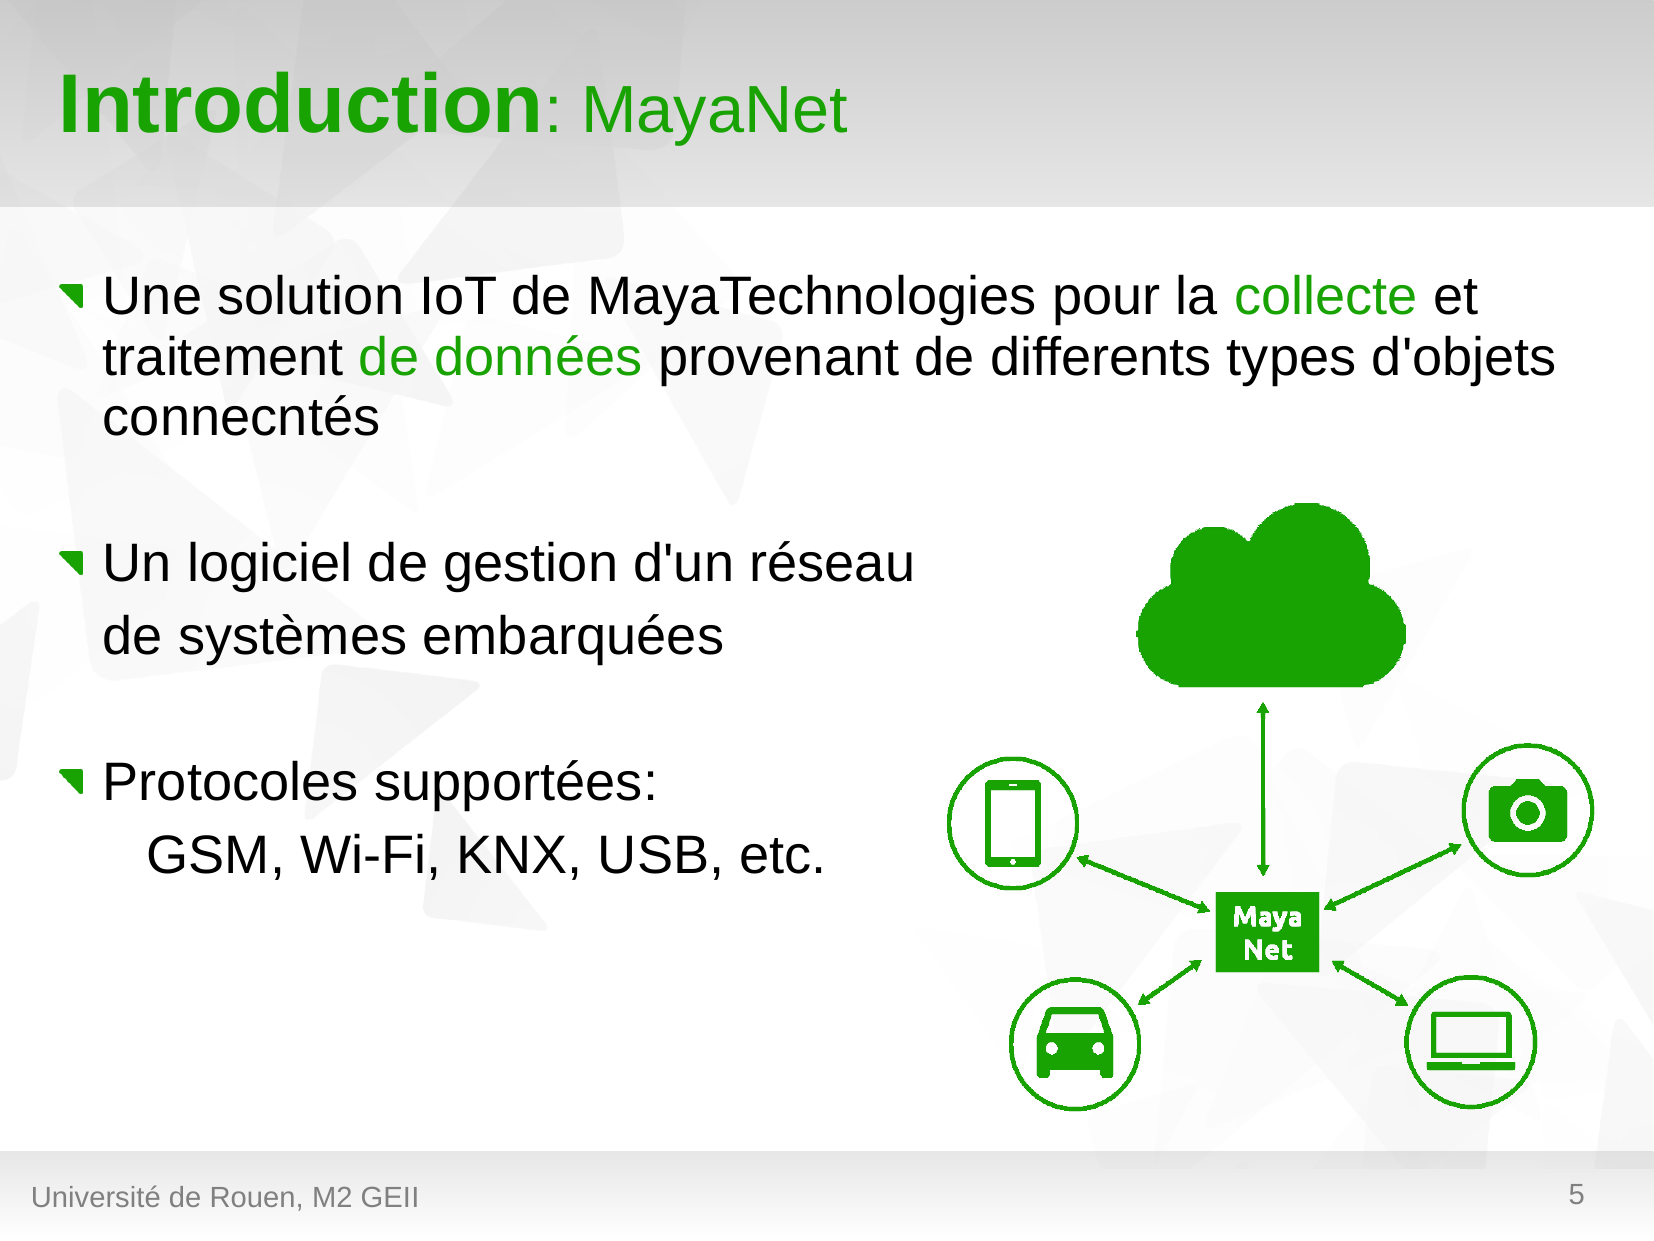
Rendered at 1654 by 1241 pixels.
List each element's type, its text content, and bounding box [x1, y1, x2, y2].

picture [0, 0, 783, 931]
picture [915, 481, 1654, 1169]
list Une solution IoT de MayaTechnologies pour la collecte et traitement de données provenant de differents types d'objets connecntés Un logiciel de gestion d'un réseau de systèmes embarquées Protocoles supportées: GSM, Wi-Fi, KNX, USB, etc. [59, 265, 1595, 986]
title Introduction: MayaNet [59, 29, 1595, 178]
